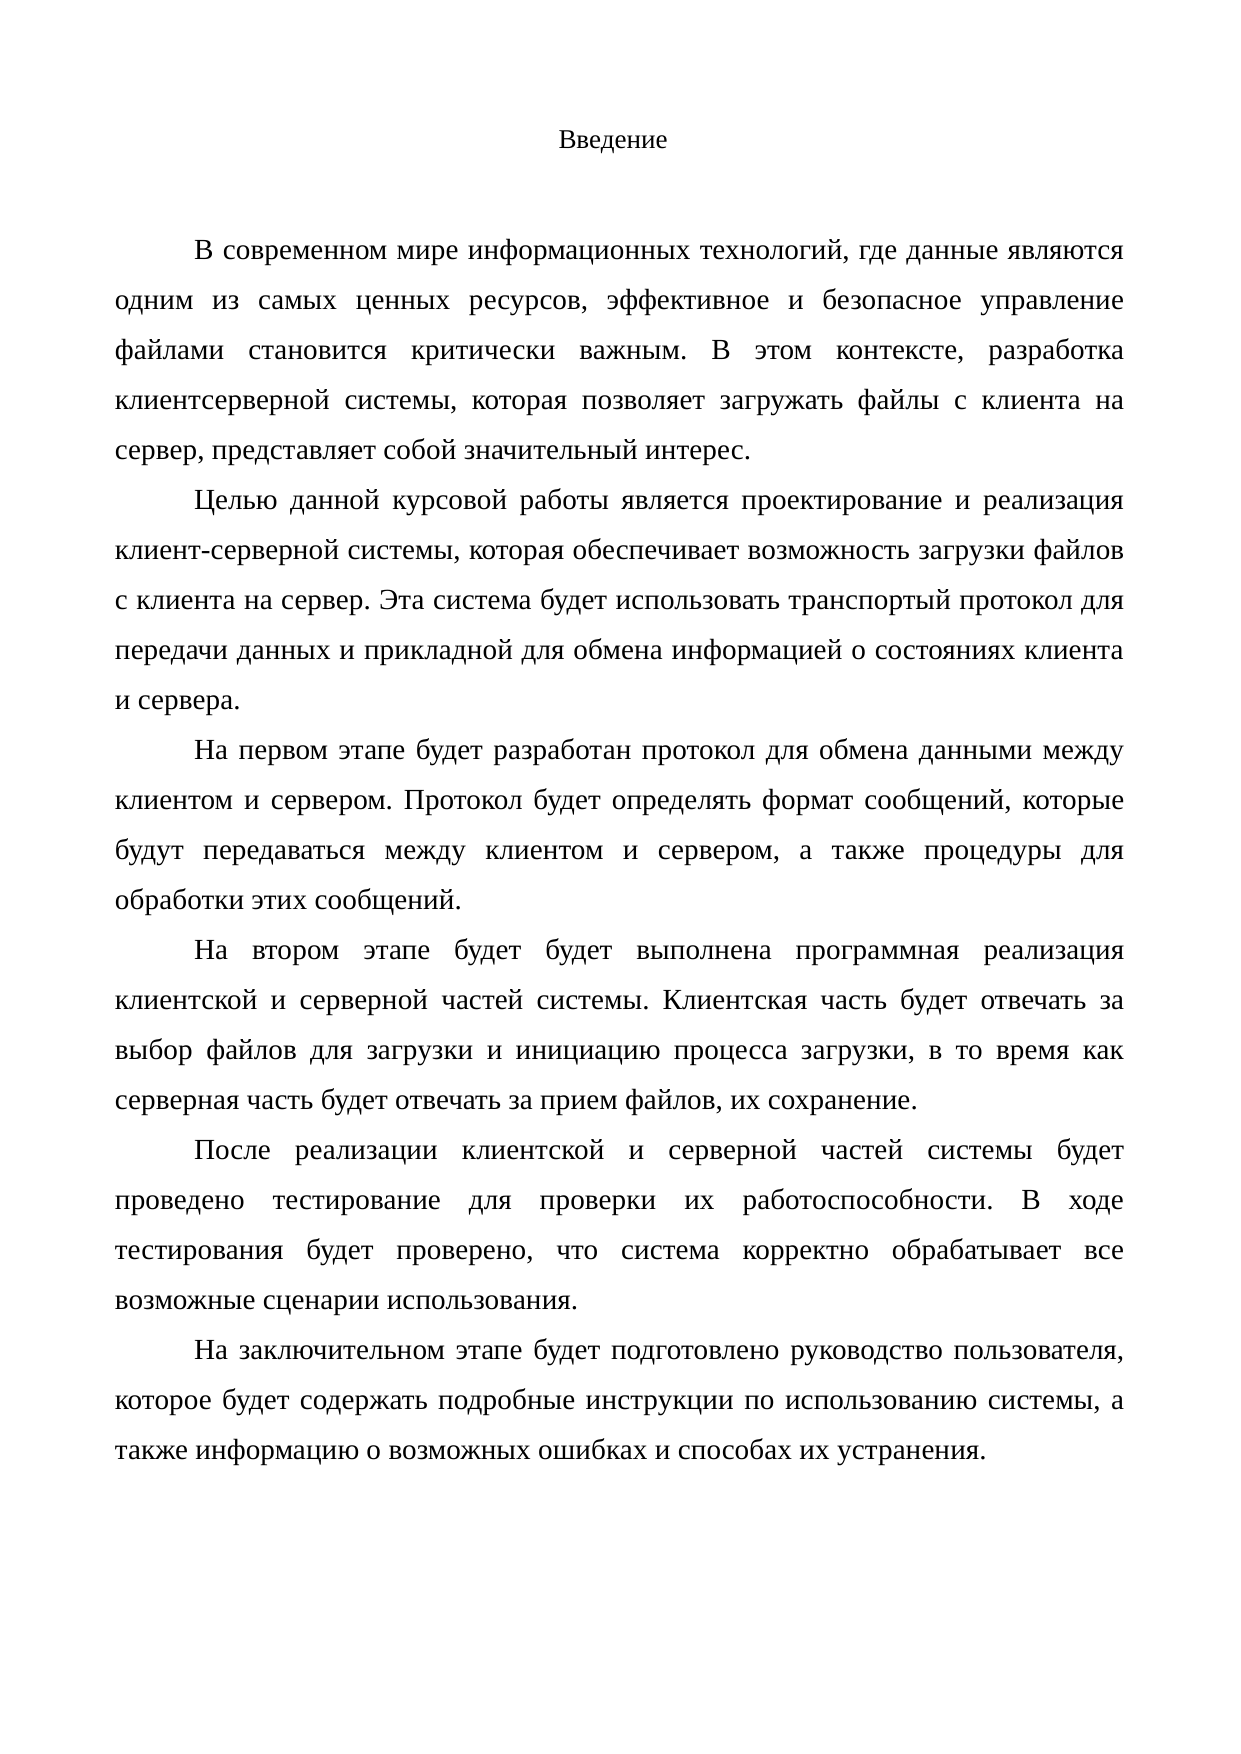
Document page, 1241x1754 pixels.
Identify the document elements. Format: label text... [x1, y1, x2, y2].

text_box Введение [558, 122, 681, 151]
text_box В современном мире информационных технологий, где данные являются одним из самых ценных ресурсов, эффективное и безопасное управление файлами становится критически важным. В этом контексте, разработка клиентсерверной системы, которая позволяет загружать файлы с клиента на сервер, представляет собой значительный интерес. Целью данной курсовой работы является проектирование и реализация клиент-серверной системы, которая обеспечивает возможность загрузки файлов с клиента на сервер. Эта система будет использовать транспортый протокол для передачи данных и прикладной для обмена информацией о состояниях клиента и сервера. На первом этапе будет разработан протокол для обмена данными между клиентом и сервером. Протокол будет определять формат сообщений, которые будут передаваться между клиентом и сервером, а также процедуры для обработки этих сообщений. На втором этапе будет будет выполнена программная реализация клиентской и серверной частей системы. Клиентская часть будет отвечать за выбор файлов для загрузки и инициацию процесса загрузки, в то время как серверная часть будет отвечать за прием файлов, их сохранение. После реализации клиентской и серверной частей системы будет проведено тестирование для проверки их работоспособности. В ходе тестирования будет проверено, что система корректно обрабатывает все возможные сценарии использования. На заключительном этапе будет подготовлено руководство пользователя, которое будет содержать подробные инструкции по использованию системы, а также информацию о возможных ошибках и способах их устранения. [115, 215, 1125, 1456]
